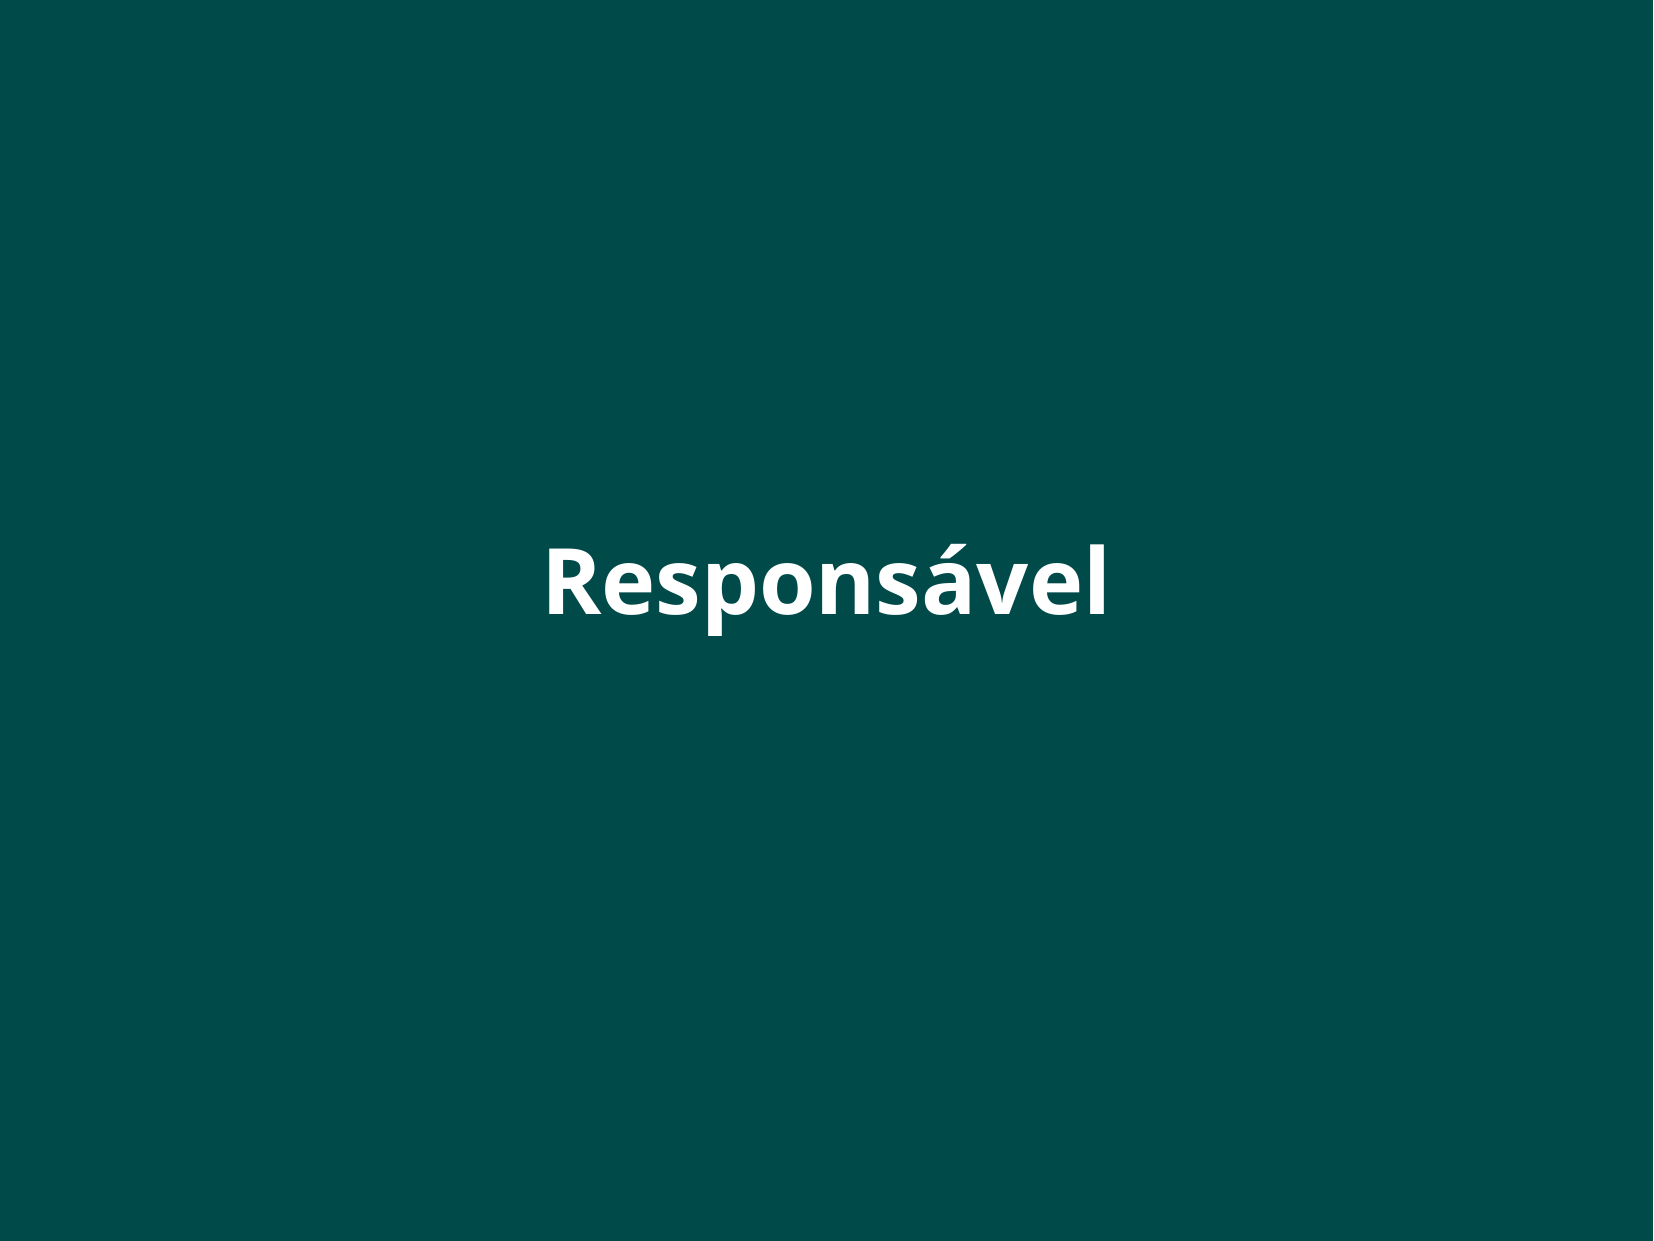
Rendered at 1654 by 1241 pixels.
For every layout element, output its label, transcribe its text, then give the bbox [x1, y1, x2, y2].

subtitle Responsável [82, 56, 1571, 1102]
